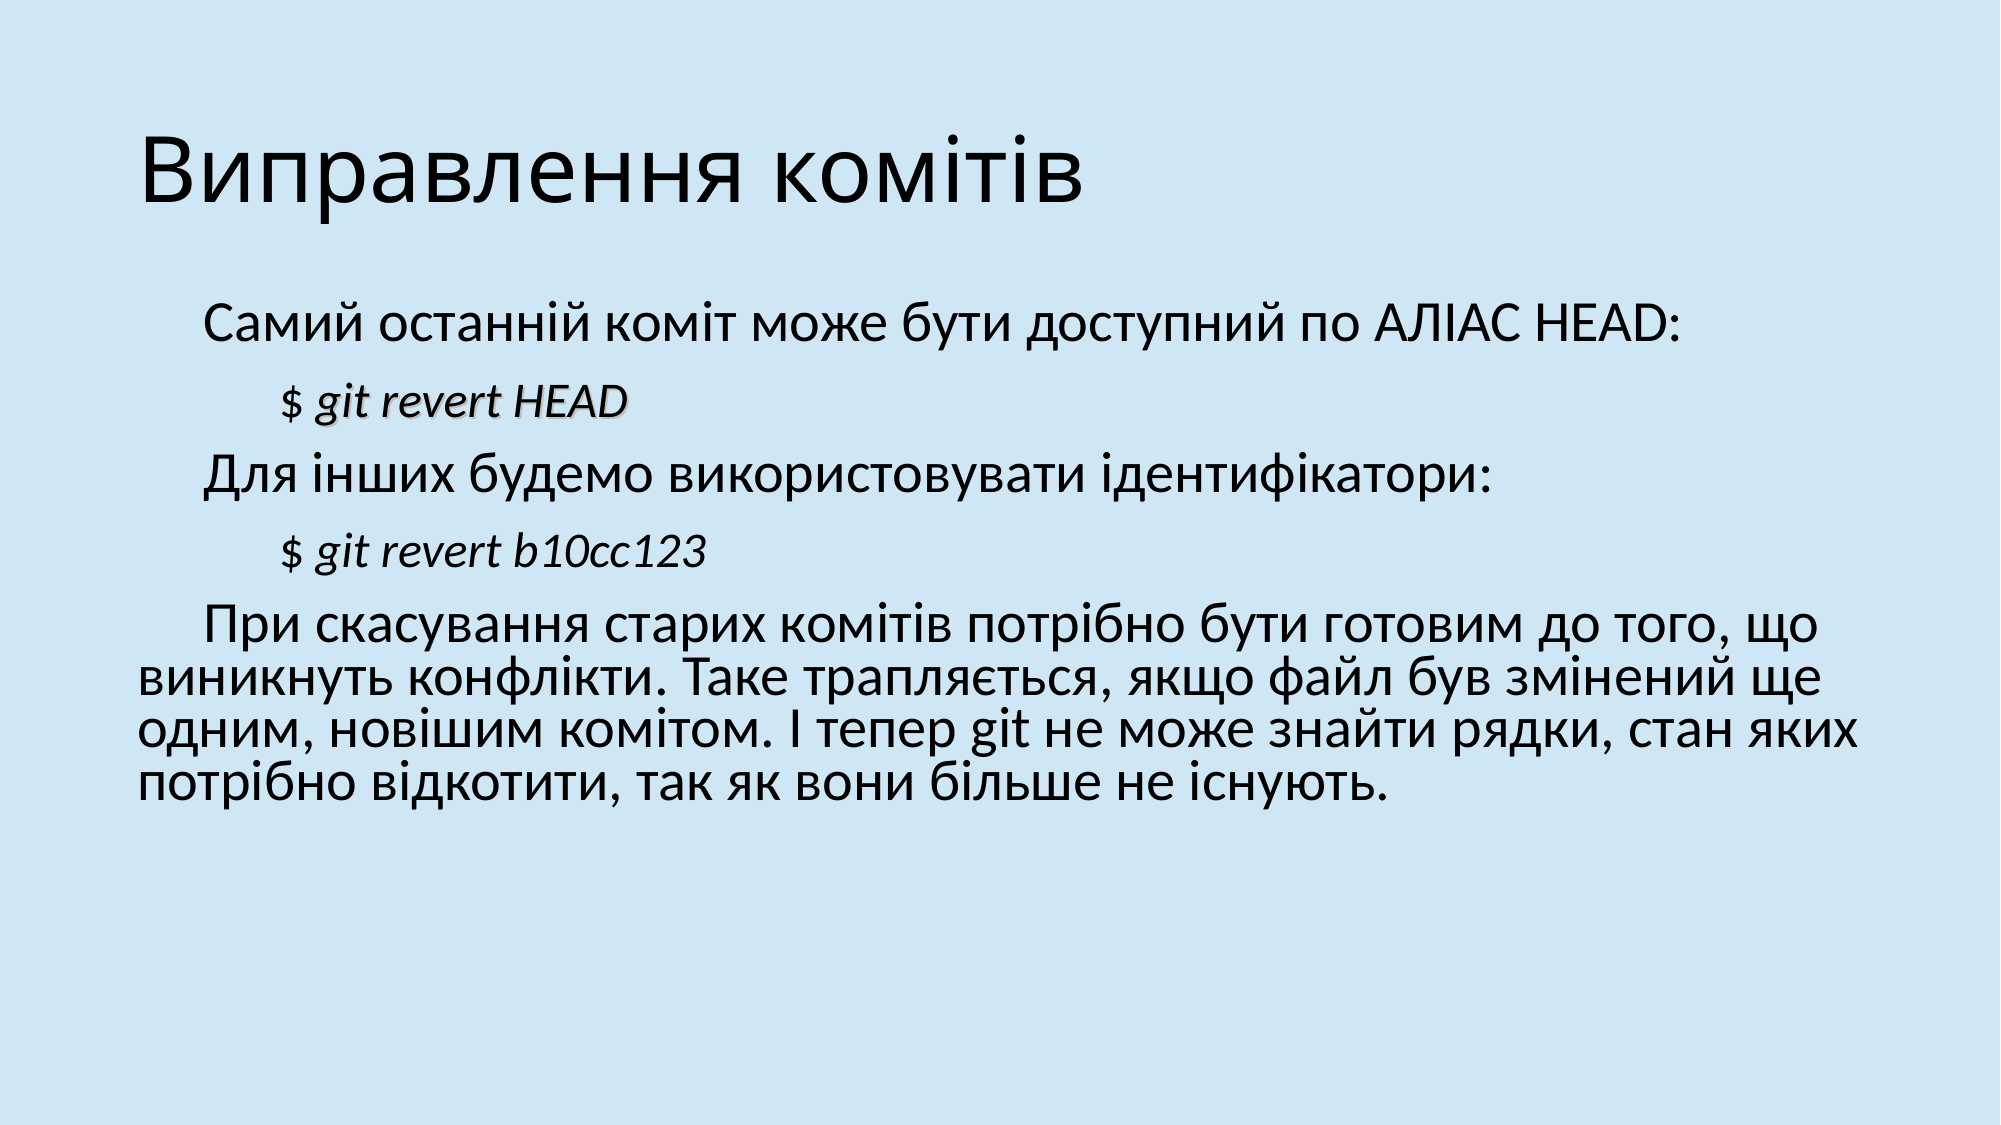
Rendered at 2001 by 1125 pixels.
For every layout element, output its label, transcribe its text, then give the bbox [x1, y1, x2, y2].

list Самий останній коміт може бути доступний по АЛІАС HEAD: $ git revert HEAD Для інших будемо використовувати ідентифікатори: $ git revert b10cc123 При скасування старих комітів потрібно бути готовим до того, що виникнуть конфлікти. Таке трапляється, якщо файл був змінений ще одним, новішим комітом. І тепер git не може знайти рядки, стан яких потрібно відкотити, так як вони більше не існують. [137, 299, 1863, 1014]
title Виправлення комітів [137, 59, 1863, 278]
